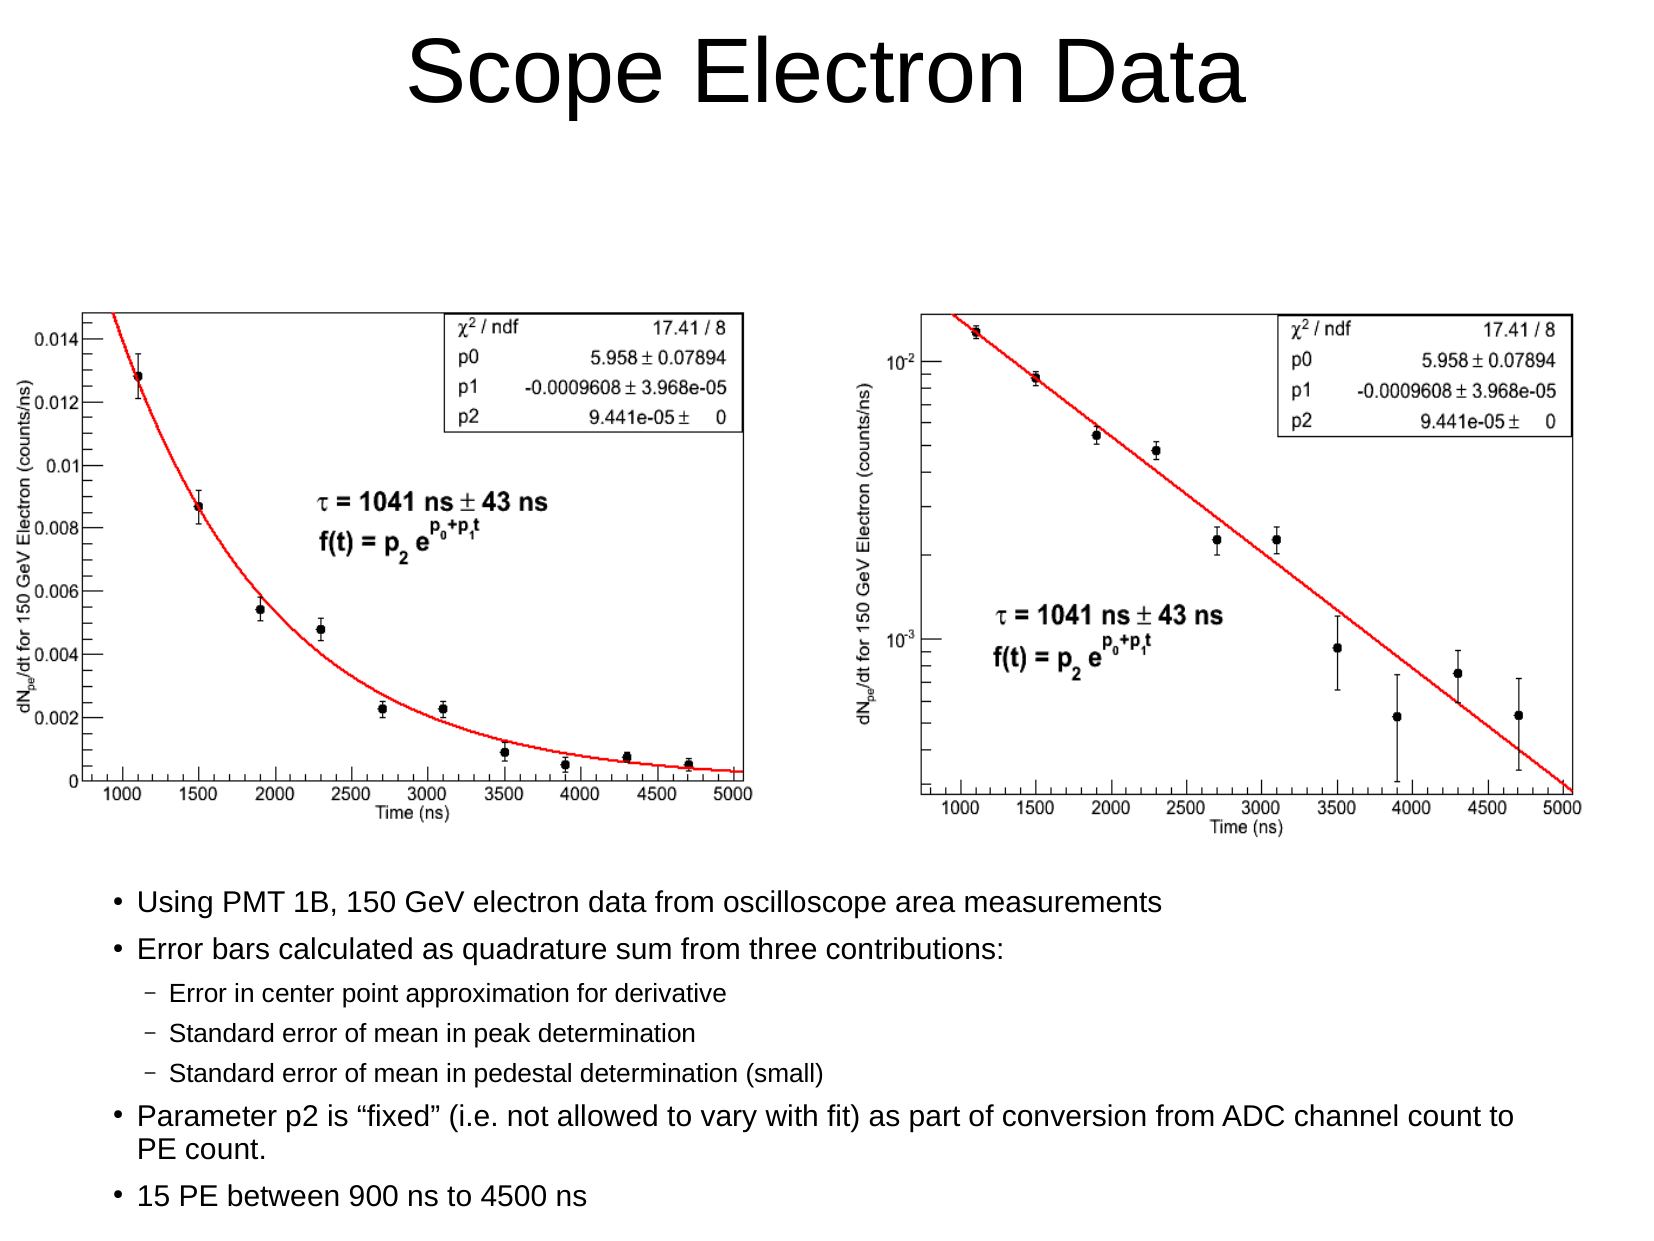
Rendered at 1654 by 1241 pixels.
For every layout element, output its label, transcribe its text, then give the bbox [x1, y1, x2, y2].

title Scope Electron Data [82, 0, 1571, 174]
list Using PMT 1B, 150 GeV electron data from oscilloscope area measurements Error bars calculated as quadrature sum from three contributions: Error in center point approximation for derivative Standard error of mean in peak determination Standard error of mean in pedestal determination (small) Parameter p2 is “fixed” (i.e. not allowed to vary with fit) as part of conversion from ADC channel count to PE count. 15 PE between 900 ns to 4500 ns [104, 885, 1561, 1216]
picture [840, 254, 1654, 856]
picture [0, 254, 826, 841]
